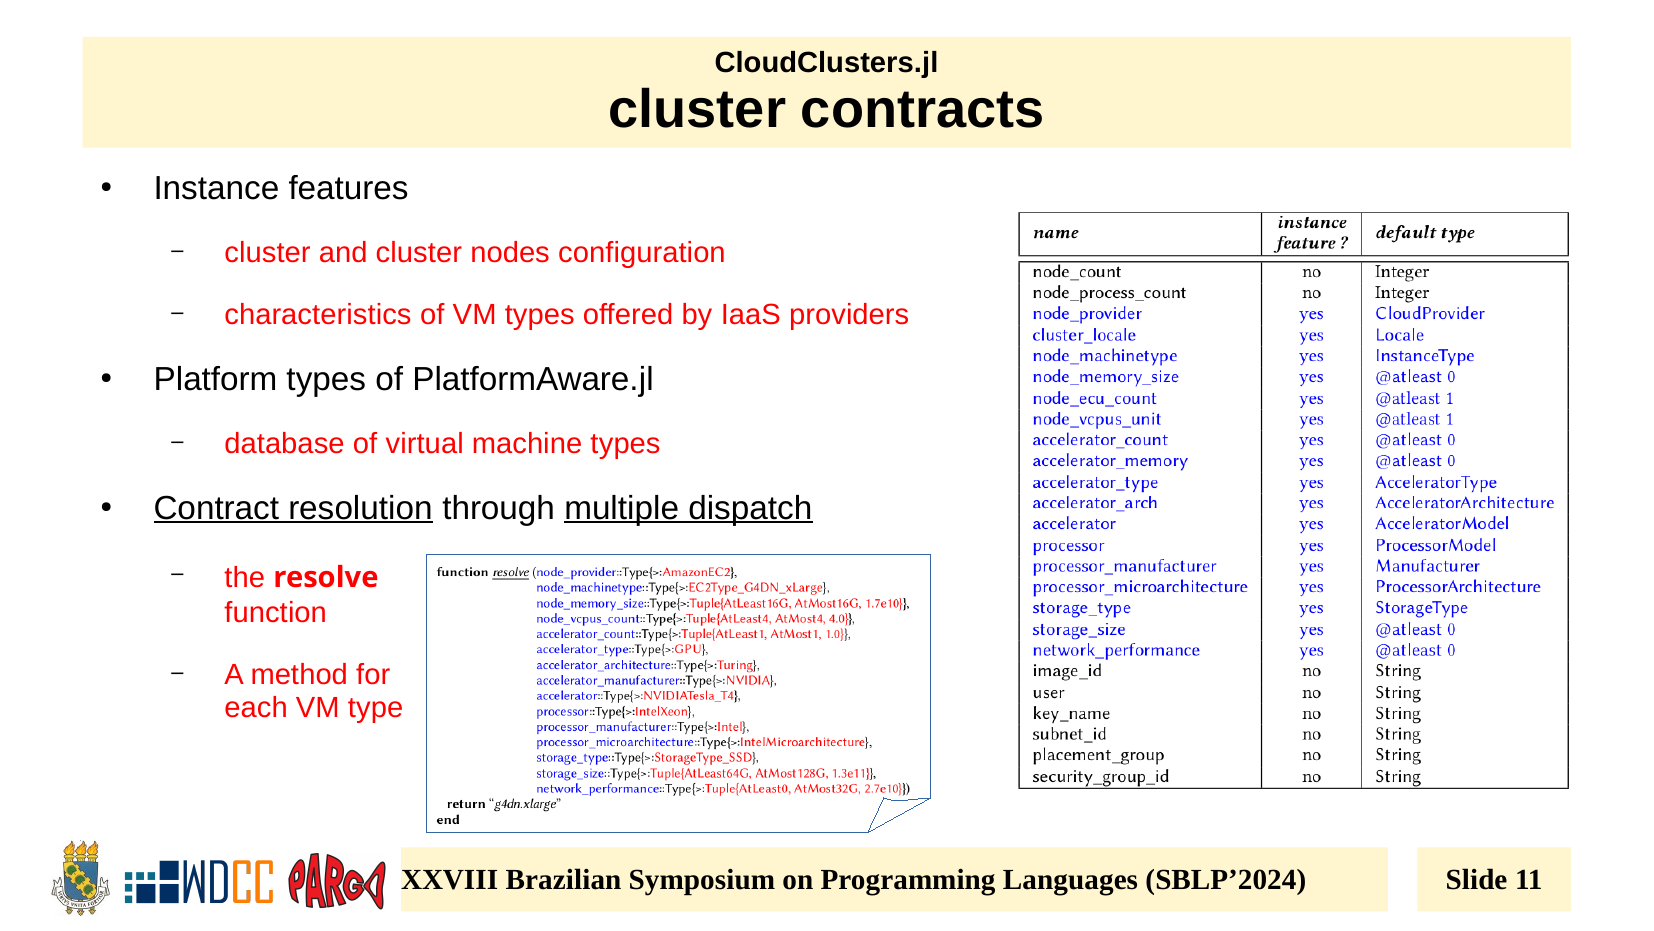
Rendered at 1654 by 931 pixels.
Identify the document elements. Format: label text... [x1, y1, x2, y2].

picture [434, 563, 915, 827]
picture [113, 848, 386, 918]
picture [1016, 209, 1570, 791]
title CloudClusters.jl cluster contracts [82, 36, 1571, 148]
list Instance features cluster and cluster nodes configuration characteristics of VM types offered by IaaS providers Platform types of PlatformAware.jl database of virtual machine types Contract resolution through multiple dispatch the resolve function A method for each VM type [82, 169, 919, 827]
picture [51, 840, 110, 916]
list Instance features cluster and cluster nodes configuration characteristics of VM types offered by IaaS providers Platform types of PlatformAware.jl database of virtual machine types Contract resolution through multiple dispatch the resolve function A method for each VM type [427, 555, 919, 827]
